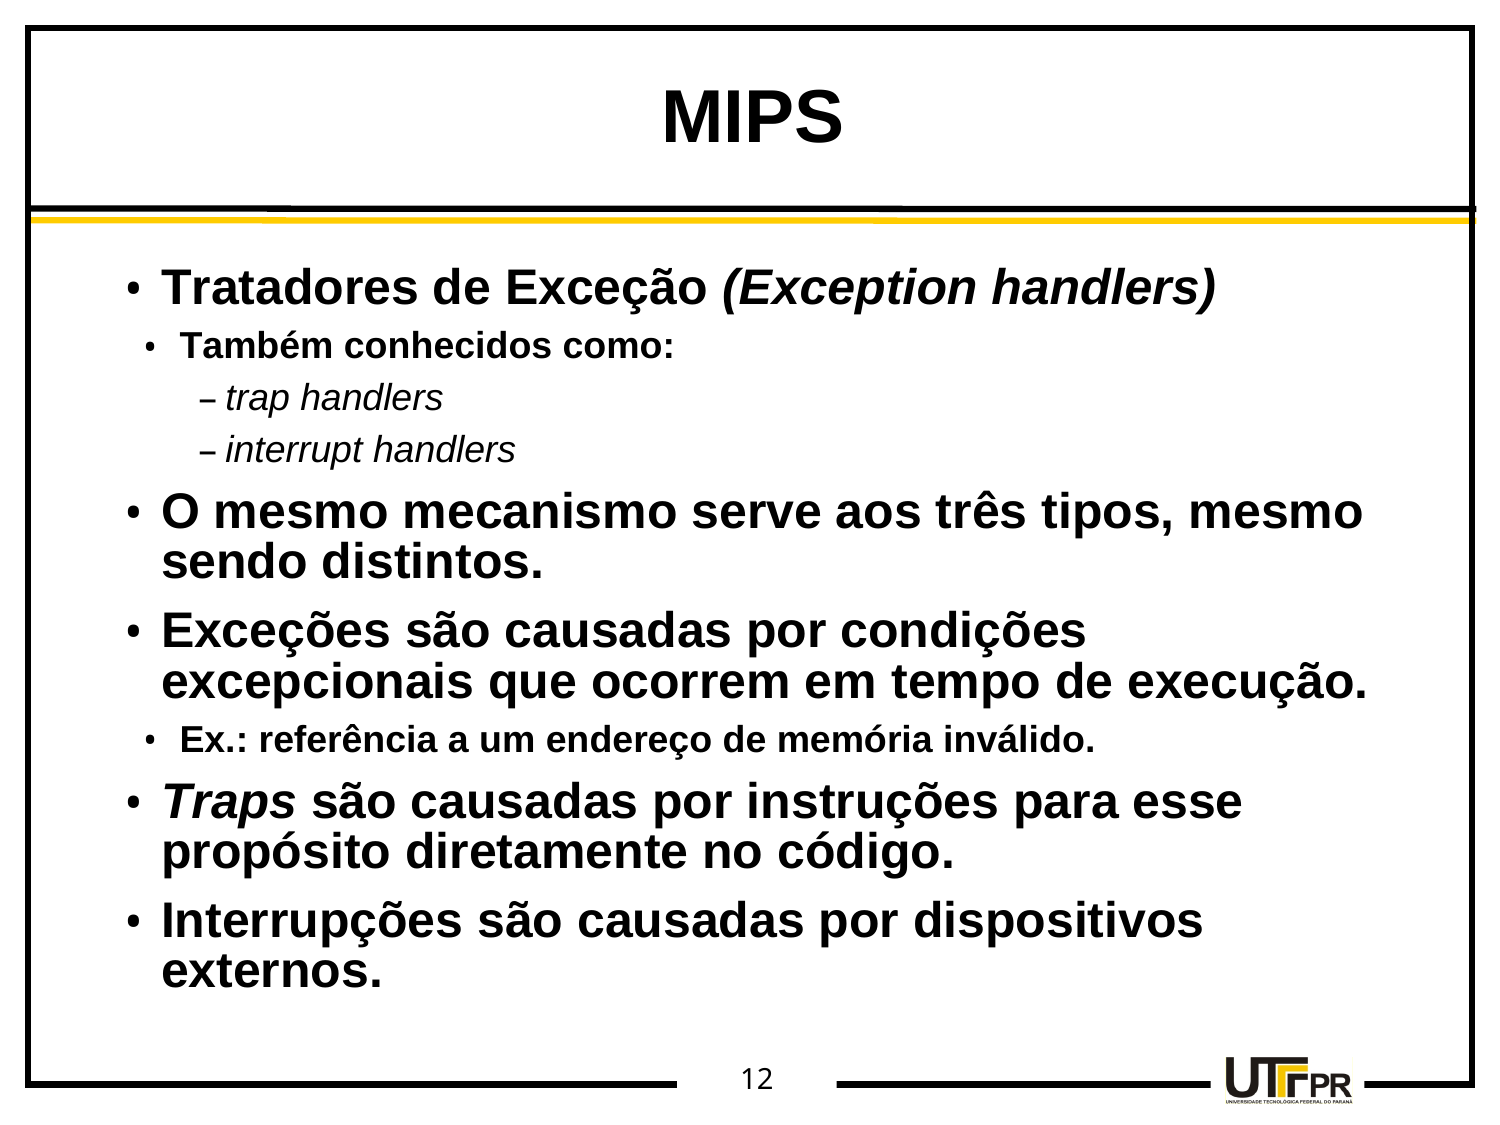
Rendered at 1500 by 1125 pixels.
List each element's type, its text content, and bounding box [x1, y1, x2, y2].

list Tratadores de Exceção (Exception handlers) Também conhecidos como: trap handlers interrupt handlers O mesmo mecanismo serve aos três tipos, mesmo sendo distintos. Exceções são causadas por condições excepcionais que ocorrem em tempo de execução. Ex.: referência a um endereço de memória inválido. Traps são causadas por instruções para esse propósito diretamente no código. Interrupções são causadas por dispositivos externos. [72, 257, 1428, 1027]
title MIPS [29, 29, 1477, 207]
picture [1225, 1057, 1353, 1104]
